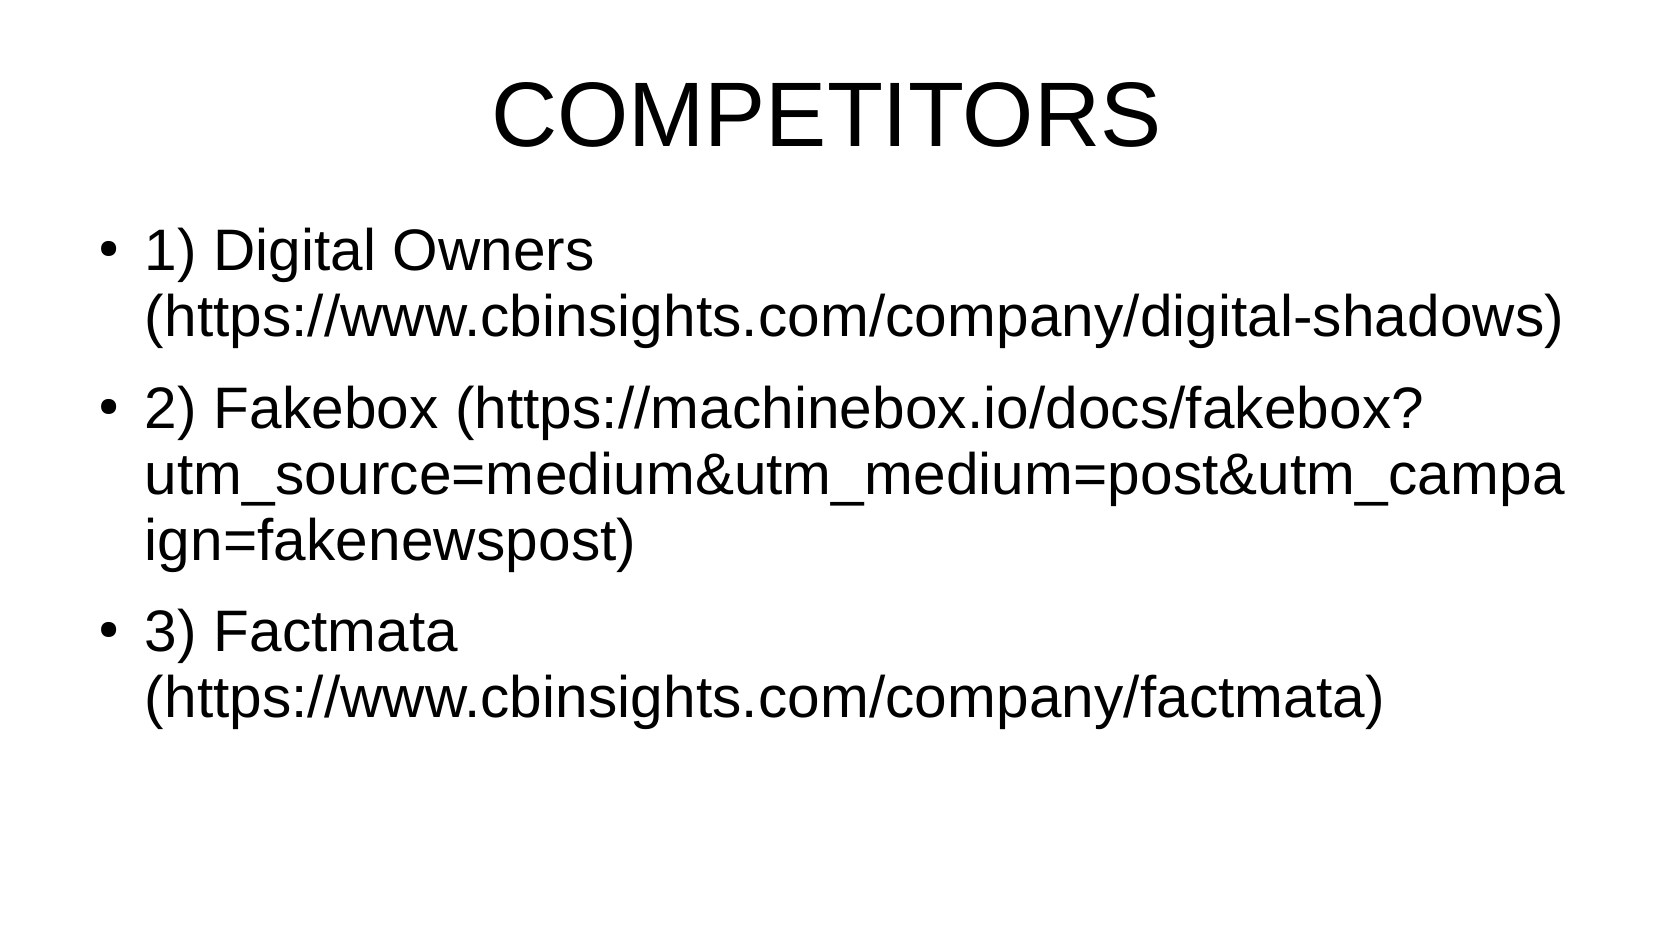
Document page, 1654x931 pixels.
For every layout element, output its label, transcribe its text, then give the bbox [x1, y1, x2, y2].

title COMPETITORS [82, 37, 1571, 193]
list 1) Digital Owners (https://www.cbinsights.com/company/digital-shadows) 2) Fakebox (https://machinebox.io/docs/fakebox?utm_source=medium&utm_medium=post&utm_campaign=fakenewspost) 3) Factmata (https://www.cbinsights.com/company/factmata) [82, 217, 1571, 758]
